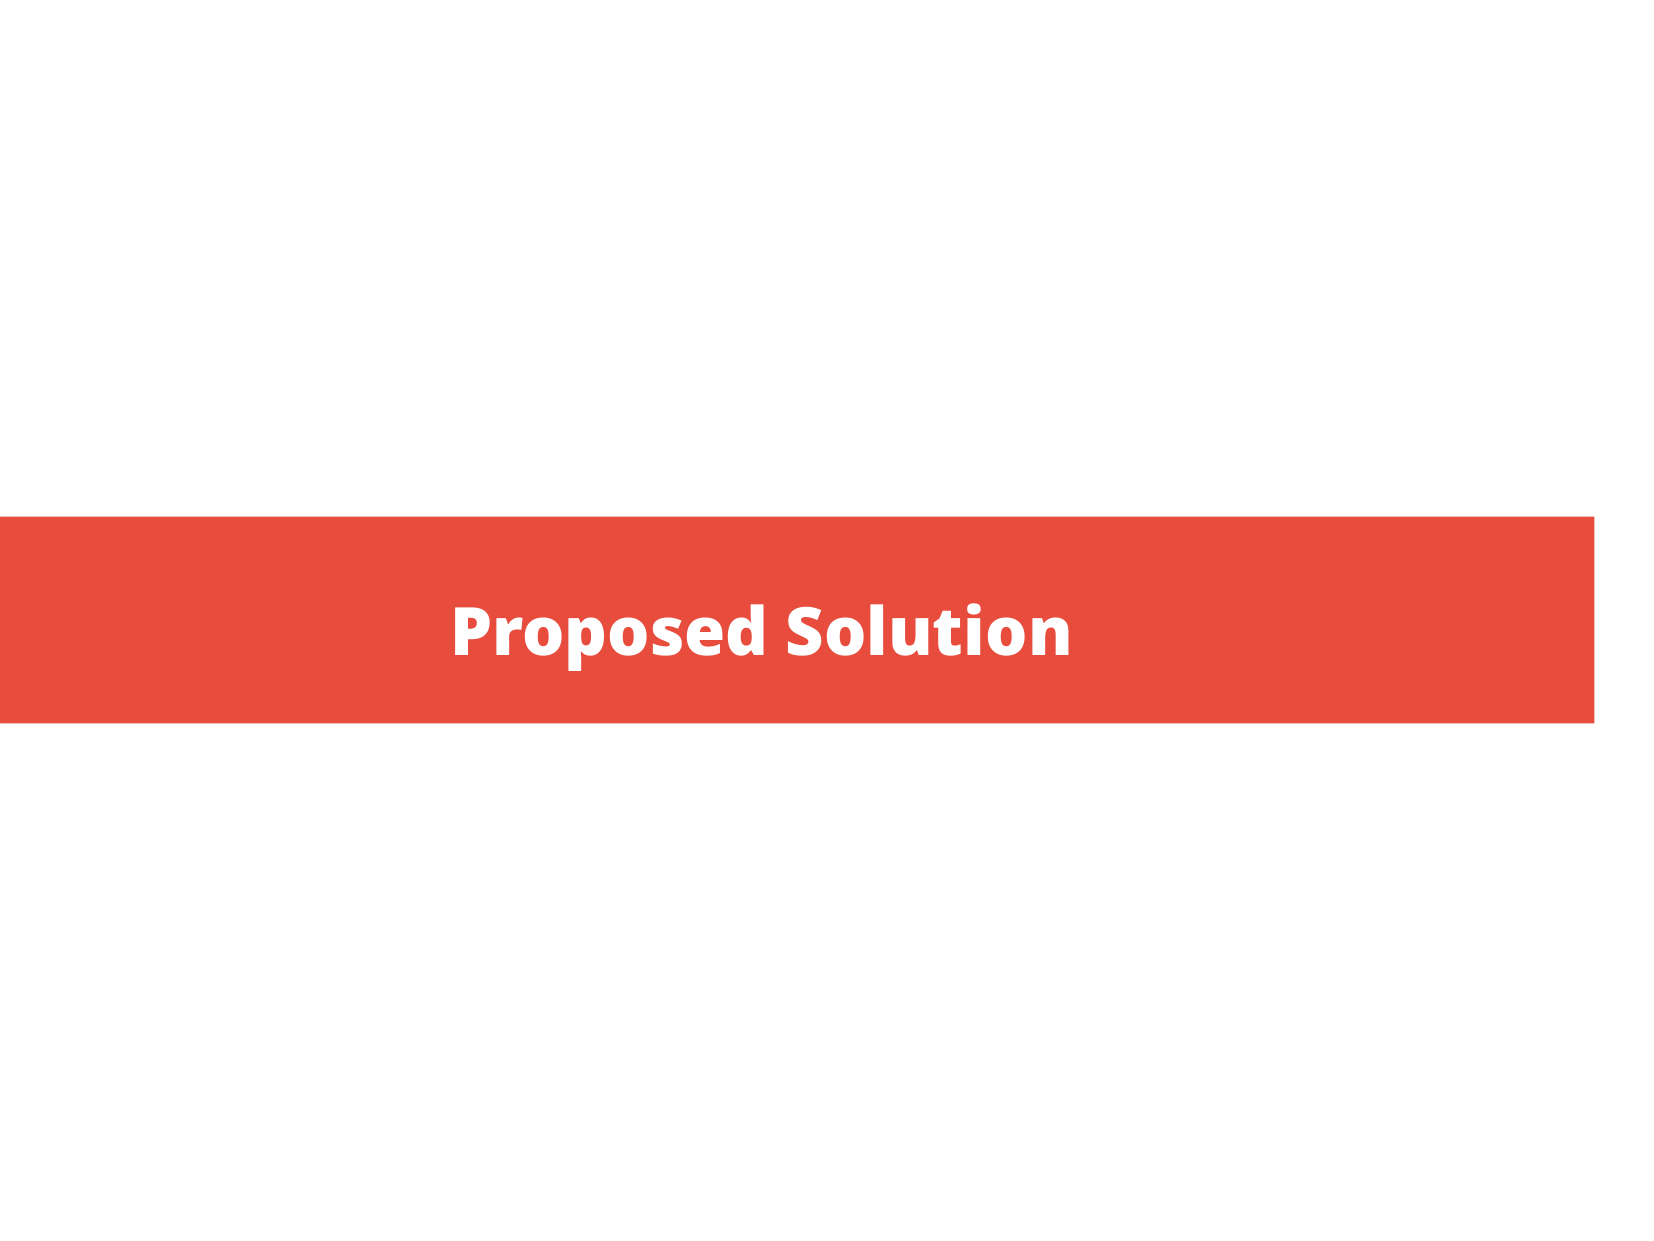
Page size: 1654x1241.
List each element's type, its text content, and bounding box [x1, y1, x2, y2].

title Proposed Solution [450, 572, 1336, 676]
